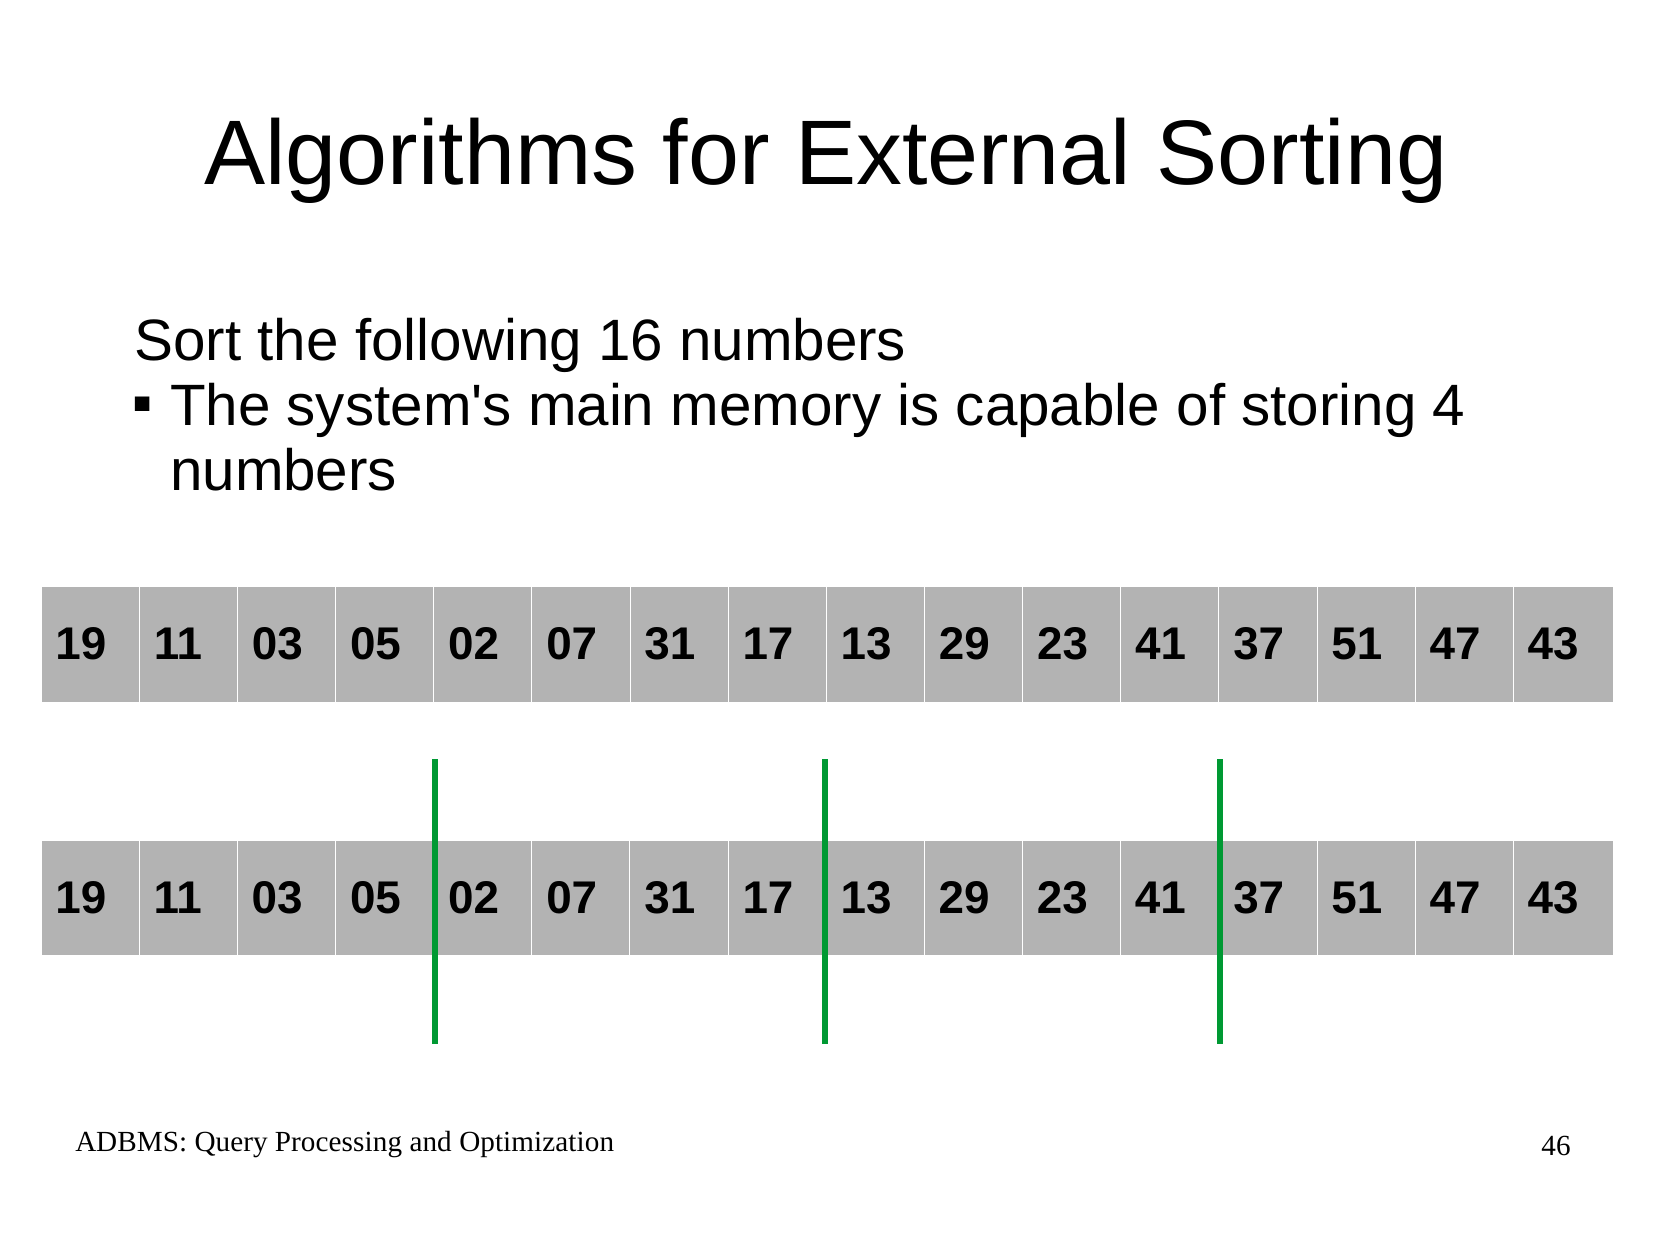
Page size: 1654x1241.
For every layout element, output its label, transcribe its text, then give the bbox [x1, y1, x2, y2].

title Algorithms for External Sorting [82, 49, 1571, 257]
table_header 11 [140, 587, 237, 702]
table_header 41 [1121, 841, 1217, 955]
table_header 19 [42, 587, 139, 702]
table_header 03 [238, 587, 335, 702]
table_header 19 [42, 841, 139, 955]
table_header 47 [1416, 587, 1513, 702]
table_header 37 [1219, 587, 1317, 702]
table_header 07 [532, 587, 630, 702]
table_header 03 [238, 841, 335, 955]
table_header 05 [336, 841, 432, 955]
table_header 23 [1023, 841, 1120, 955]
table_header 43 [1514, 587, 1613, 702]
table_header 29 [925, 587, 1022, 702]
table_header 29 [925, 841, 1022, 955]
table_header 51 [1318, 587, 1415, 702]
table_header 13 [827, 587, 924, 702]
table_header 07 [532, 841, 629, 955]
table_header 13 [828, 841, 924, 955]
table_header 02 [434, 587, 531, 702]
table_header 31 [631, 587, 728, 702]
table_header 23 [1023, 587, 1120, 702]
table_header 37 [1223, 841, 1317, 955]
table_header 43 [1514, 841, 1613, 955]
table_header 41 [1121, 587, 1218, 702]
table_header 02 [438, 841, 531, 955]
table_header 17 [729, 841, 822, 955]
table_header 51 [1318, 841, 1415, 955]
table_header 47 [1416, 841, 1513, 955]
table_header 31 [630, 841, 728, 955]
table_header 05 [336, 587, 433, 702]
table_header 17 [729, 587, 826, 702]
table_header 11 [140, 841, 237, 955]
text_box Sort the following 16 numbers The system's main memory is capable of storing 4 numbers [120, 300, 1591, 510]
